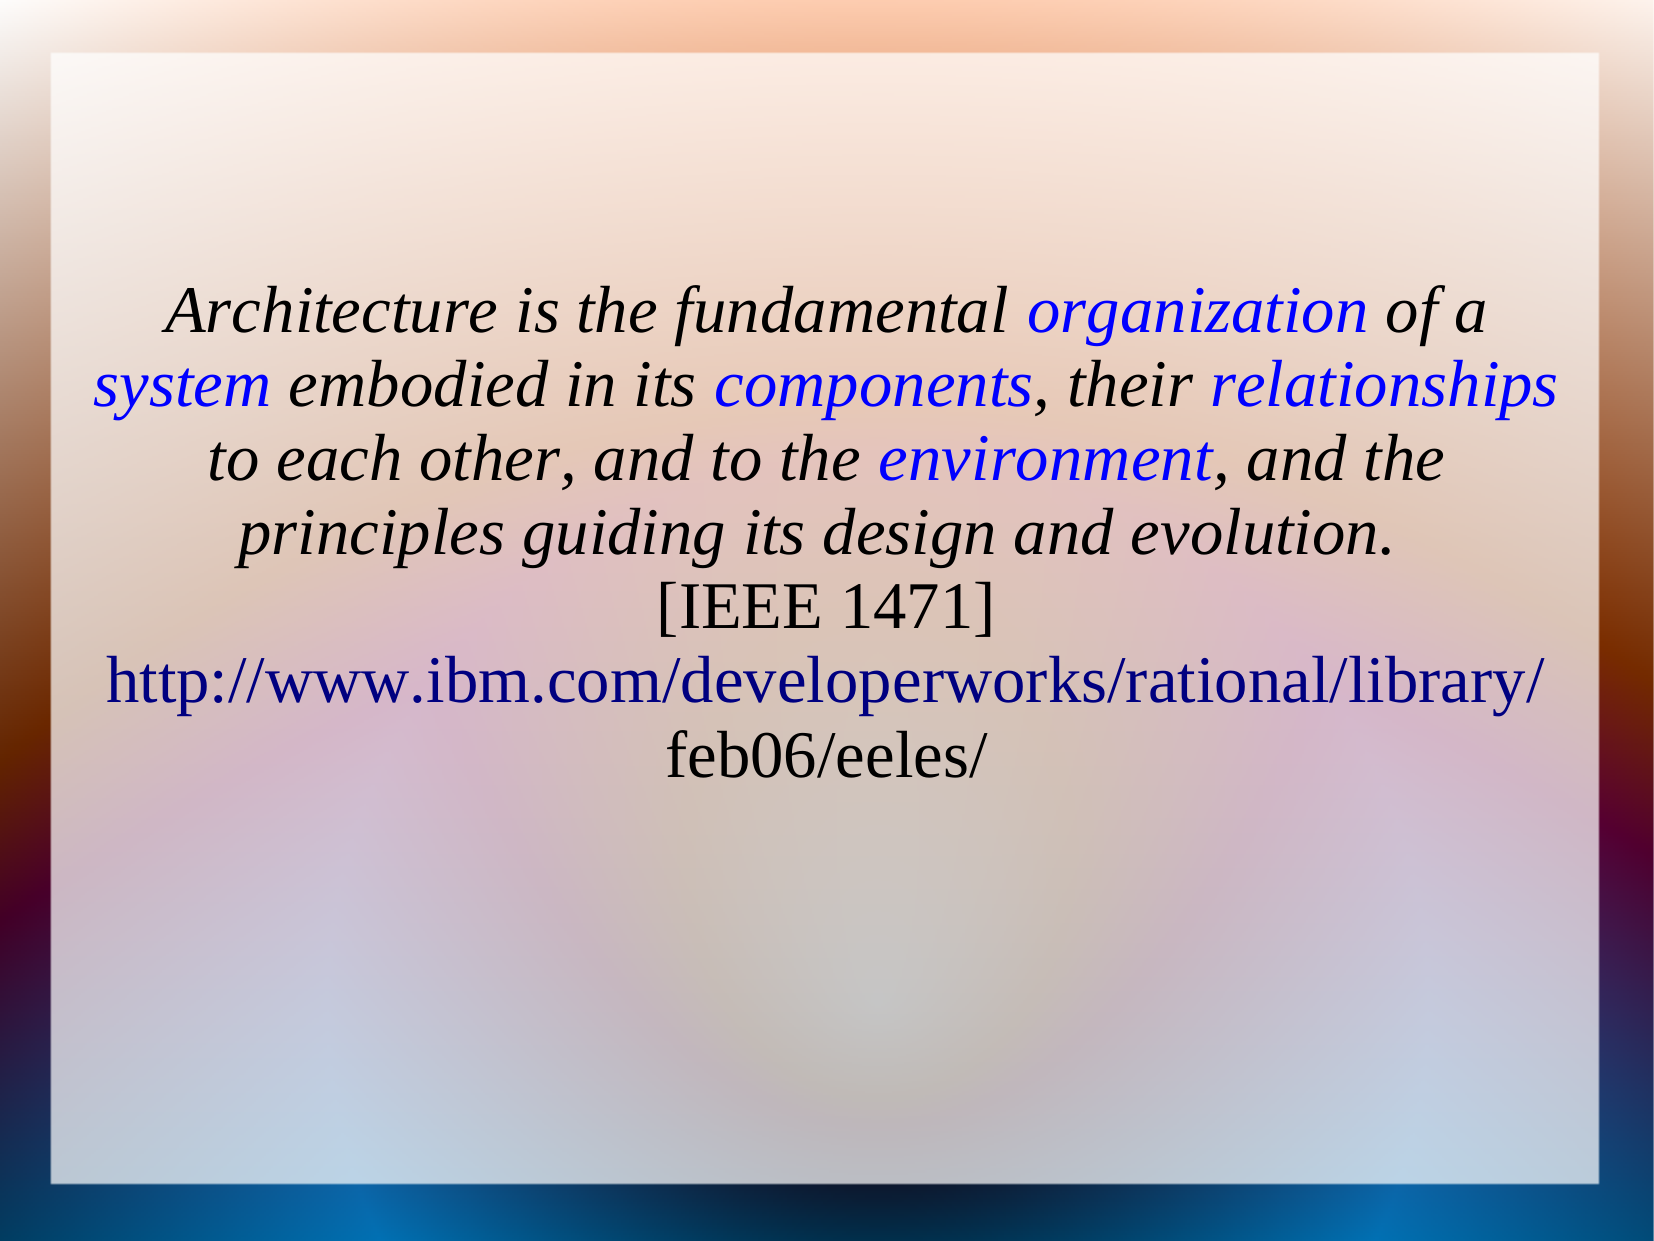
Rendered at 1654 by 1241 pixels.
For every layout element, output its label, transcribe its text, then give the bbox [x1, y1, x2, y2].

picture [0, 0, 1654, 1241]
subtitle Architecture is the fundamental organization of a system embodied in its components, their relationships to each other, and to the environment, and the principles guiding its design and evolution. [IEEE 1471] http://www.ibm.com/developerworks/rational/library/ feb06/eeles/ [82, 55, 1571, 1010]
